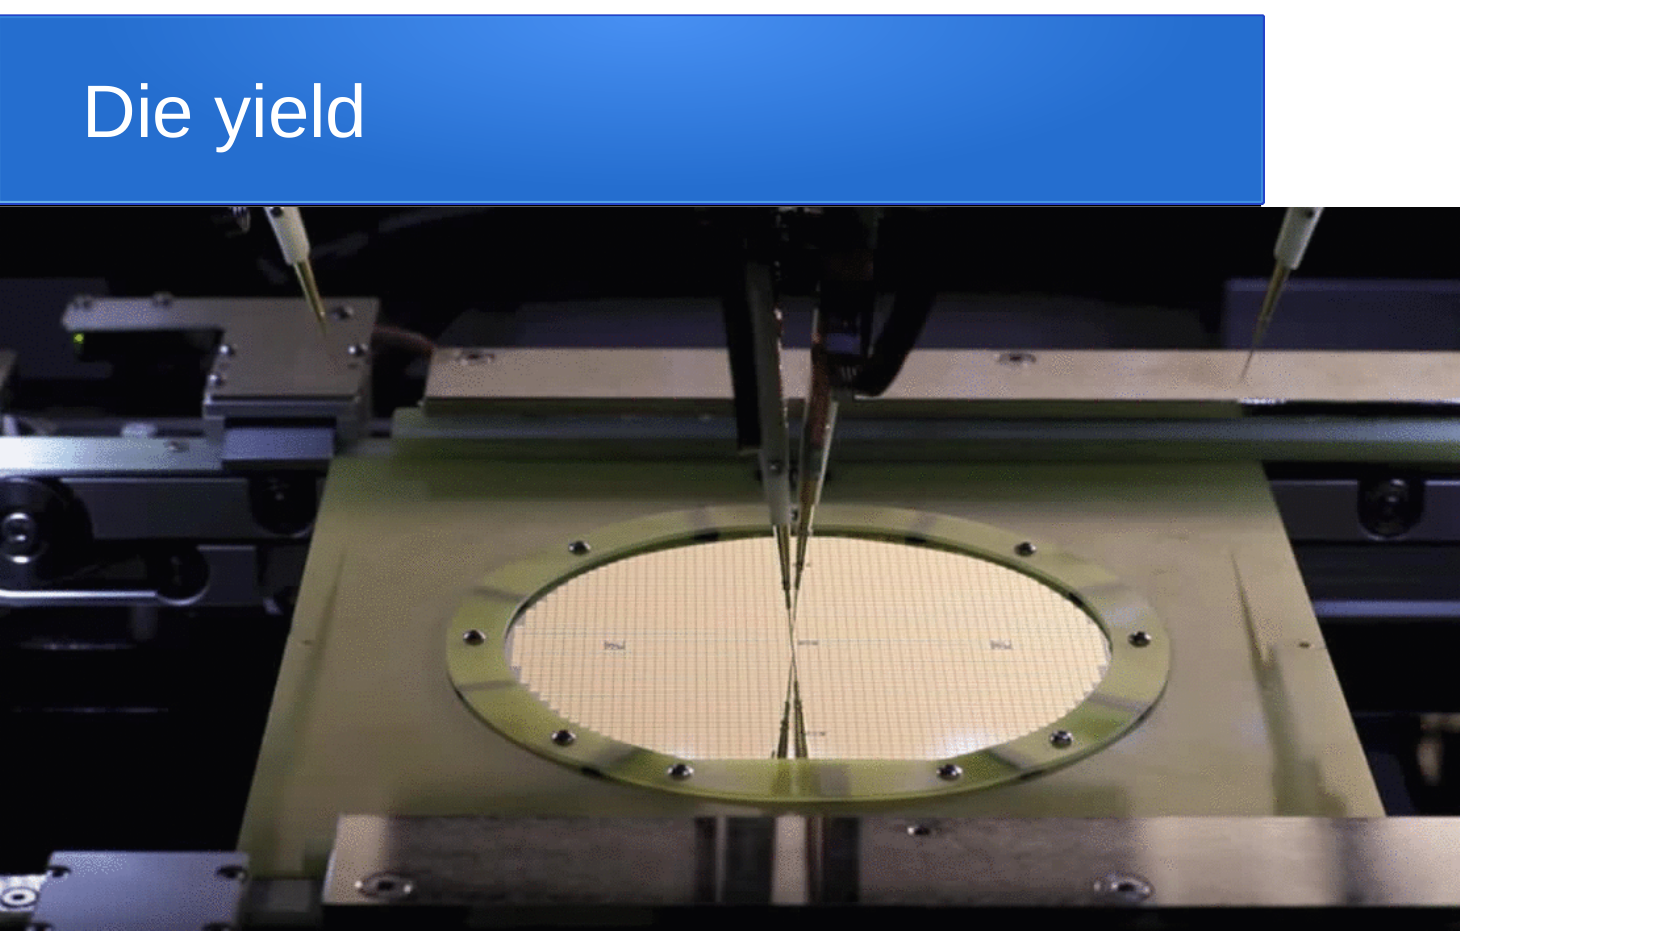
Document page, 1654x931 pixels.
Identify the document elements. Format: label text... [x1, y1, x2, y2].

picture [0, 207, 1460, 931]
title Die yield [82, 35, 1235, 189]
